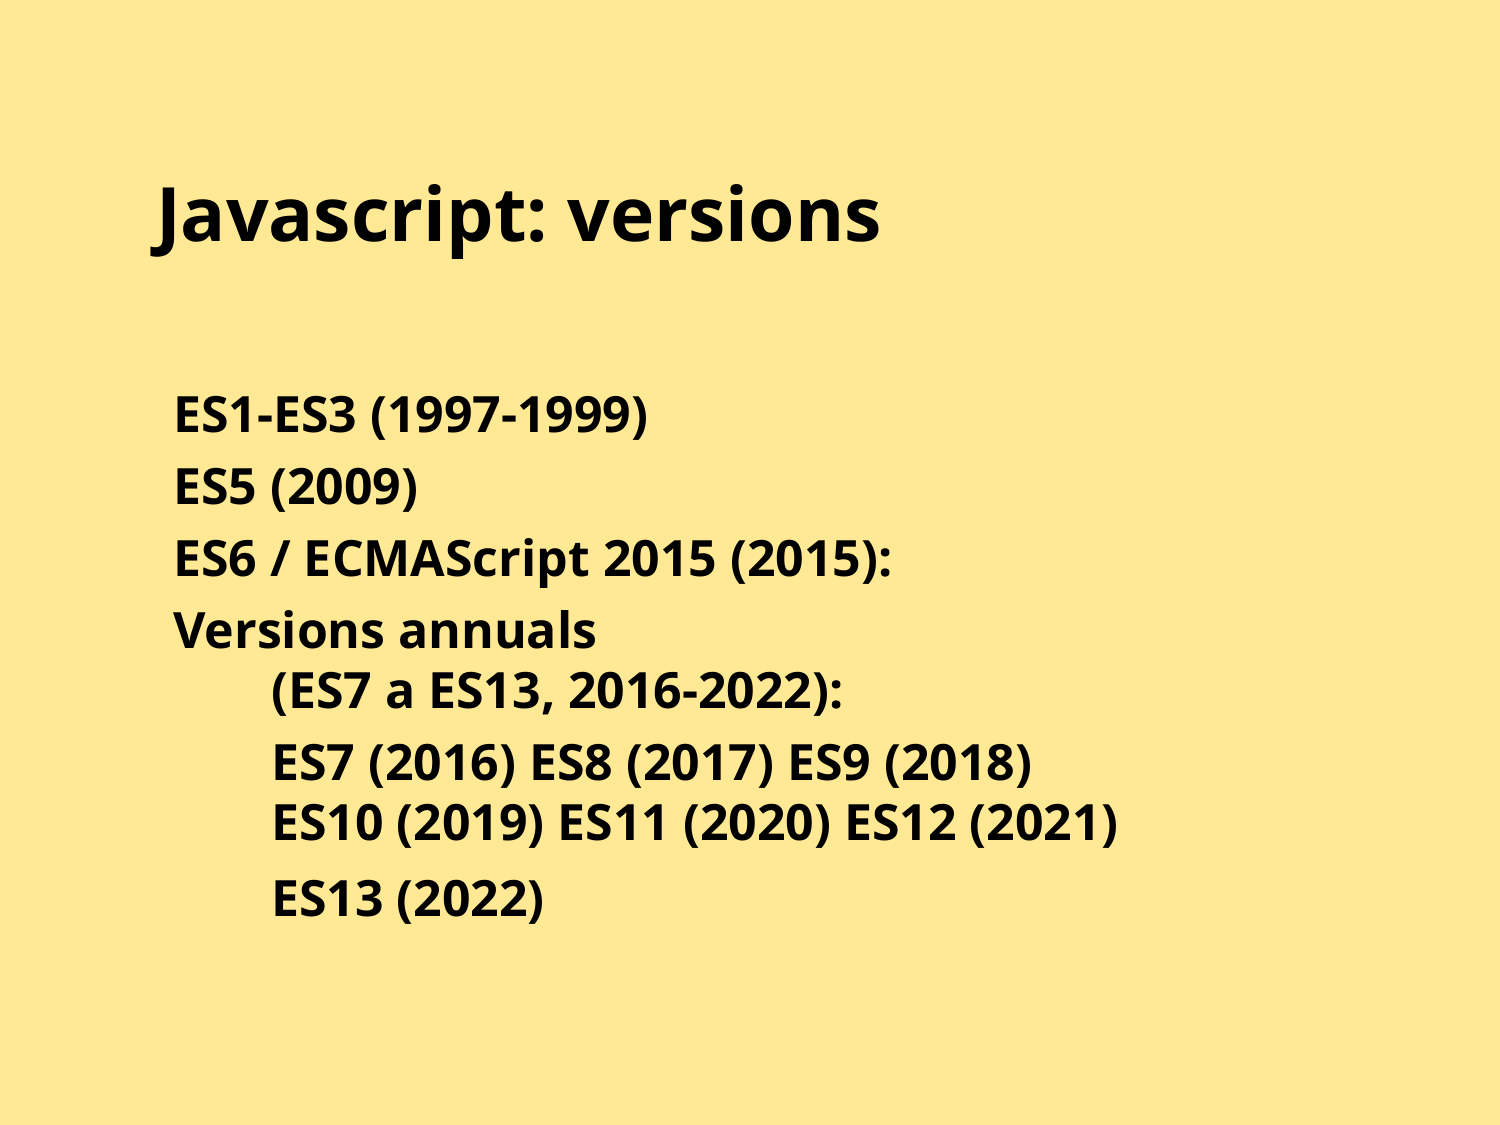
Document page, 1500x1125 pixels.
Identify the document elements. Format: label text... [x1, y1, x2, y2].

title Javascript: versions [82, 94, 1358, 272]
title ES1-ES3 (1997-1999) ES5 (2009) ES6 / ECMAScript 2015 (2015): Versions annuals (ES7 a ES13, 2016-2022): ES7 (2016) ES8 (2017) ES9 (2018) ES10 (2019) ES11 (2020) ES12 (2021) ES13 (2022) [106, 366, 1382, 945]
